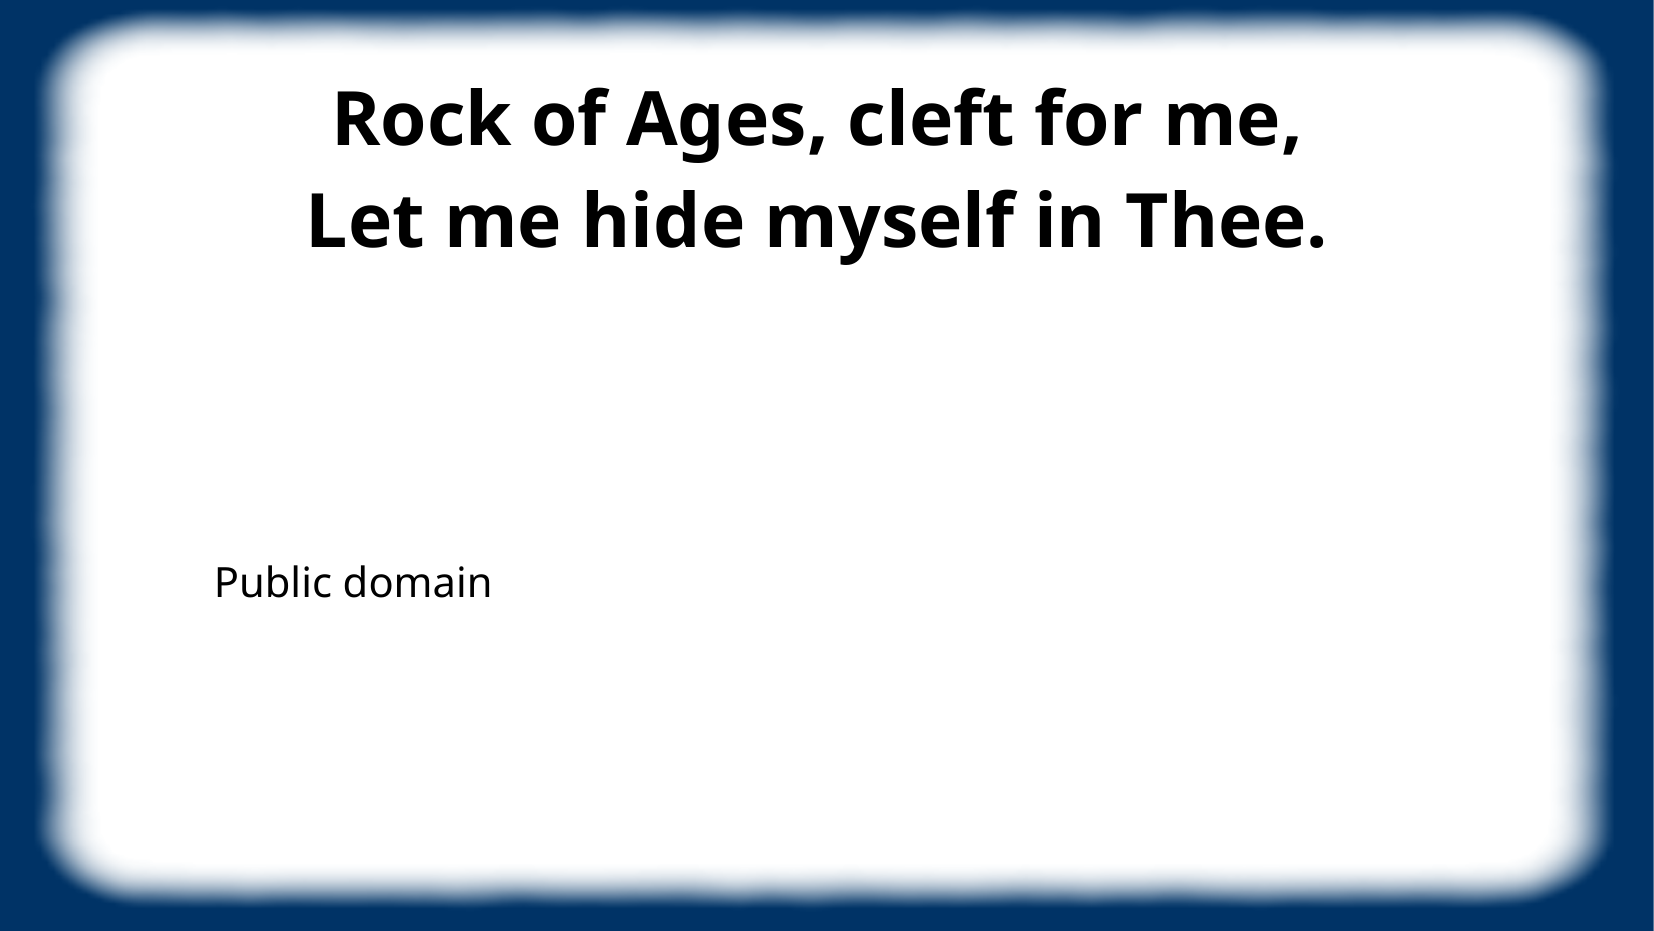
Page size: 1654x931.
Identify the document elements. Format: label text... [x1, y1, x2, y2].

picture [0, 0, 1654, 931]
text_box Rock of Ages, cleft for me, Let me hide myself in Thee. Public domain [90, 57, 1546, 603]
